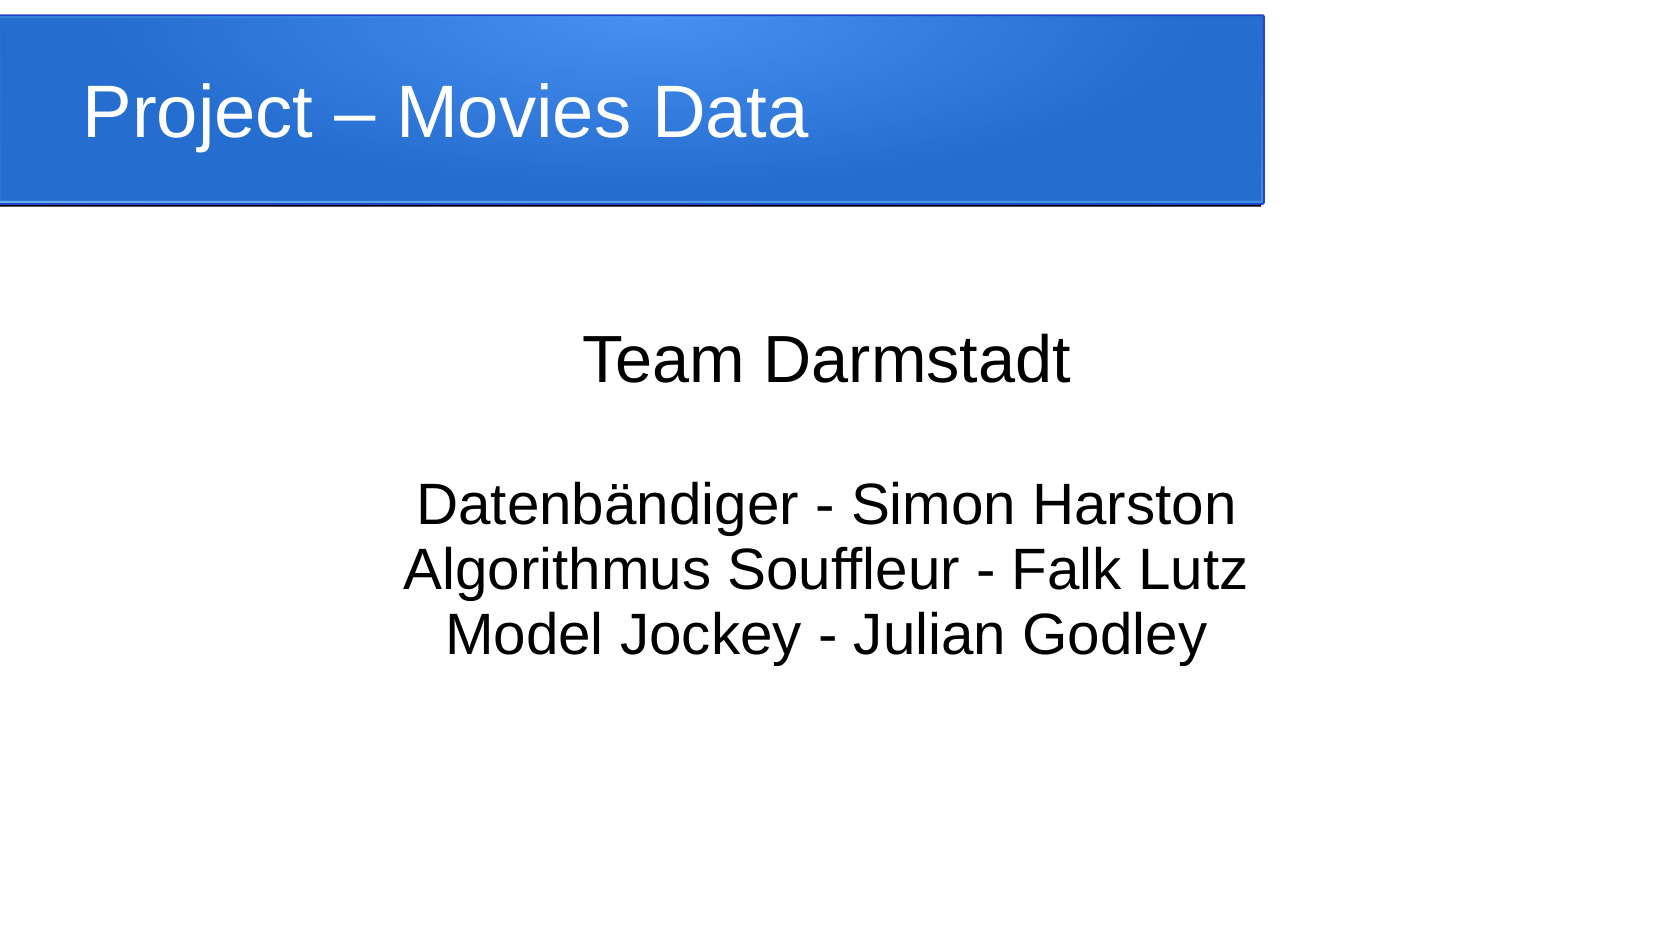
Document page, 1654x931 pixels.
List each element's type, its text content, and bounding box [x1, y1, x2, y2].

subtitle Team Darmstadt Datenbändiger - Simon Harston Algorithmus Souffleur - Falk Lutz Model Jockey - Julian Godley [82, 224, 1571, 764]
title Project – Movies Data [82, 35, 1235, 189]
